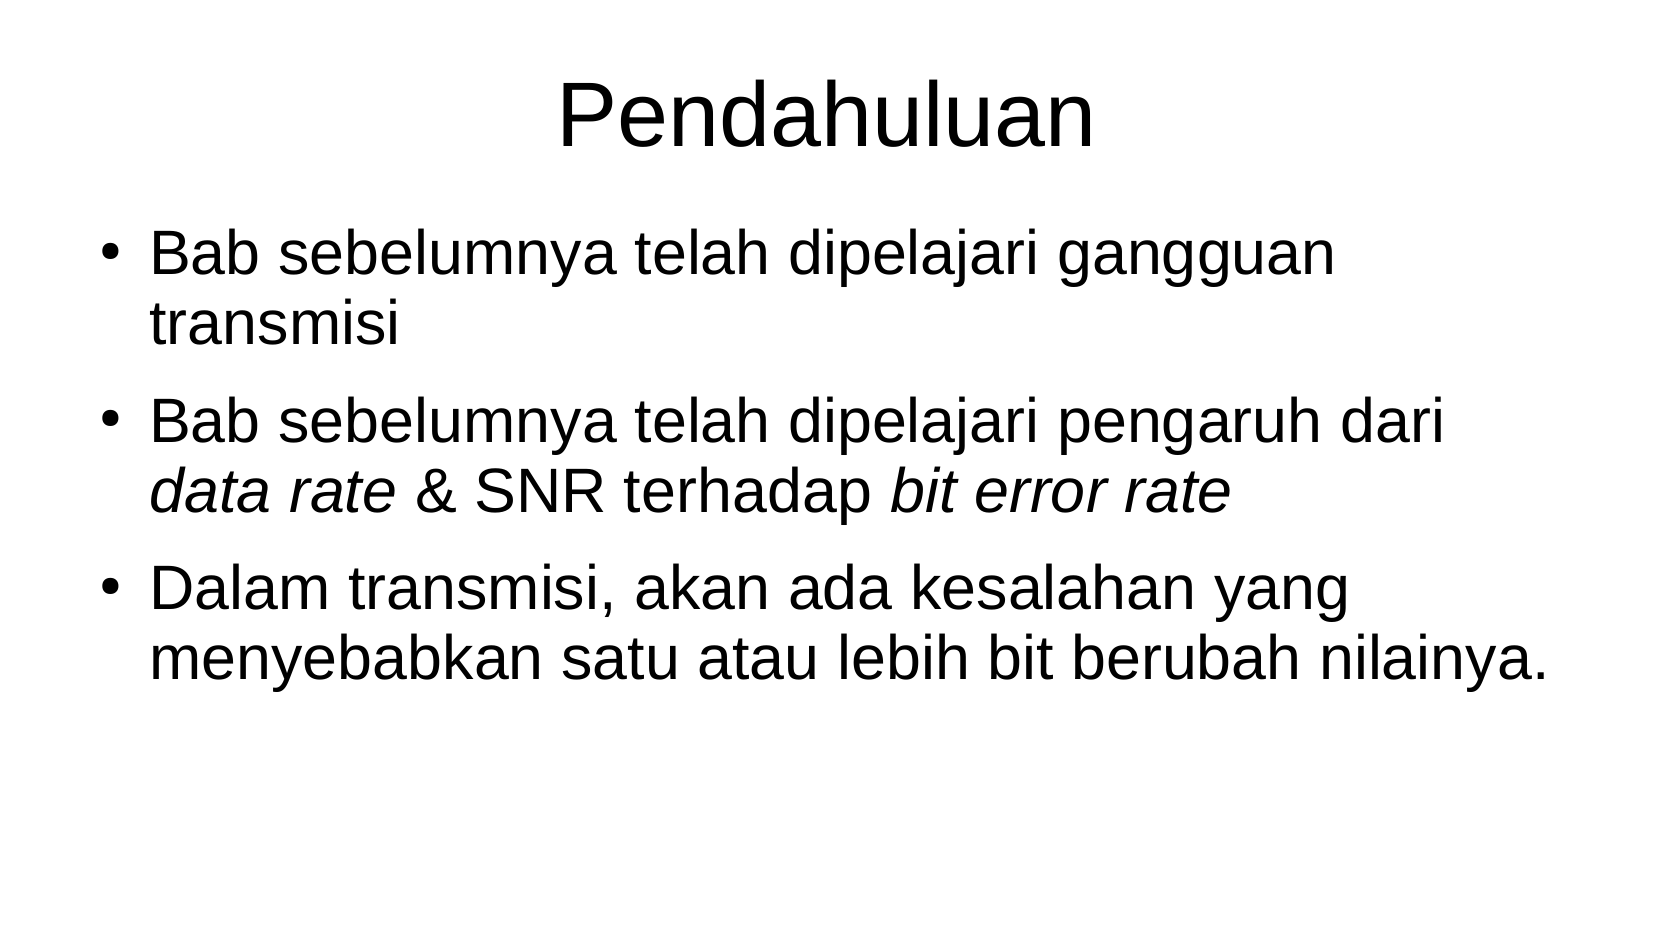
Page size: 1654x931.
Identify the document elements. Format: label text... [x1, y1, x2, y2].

title Pendahuluan [82, 37, 1571, 193]
list Bab sebelumnya telah dipelajari gangguan transmisi Bab sebelumnya telah dipelajari pengaruh dari data rate & SNR terhadap bit error rate Dalam transmisi, akan ada kesalahan yang menyebabkan satu atau lebih bit berubah nilainya. [82, 217, 1571, 758]
